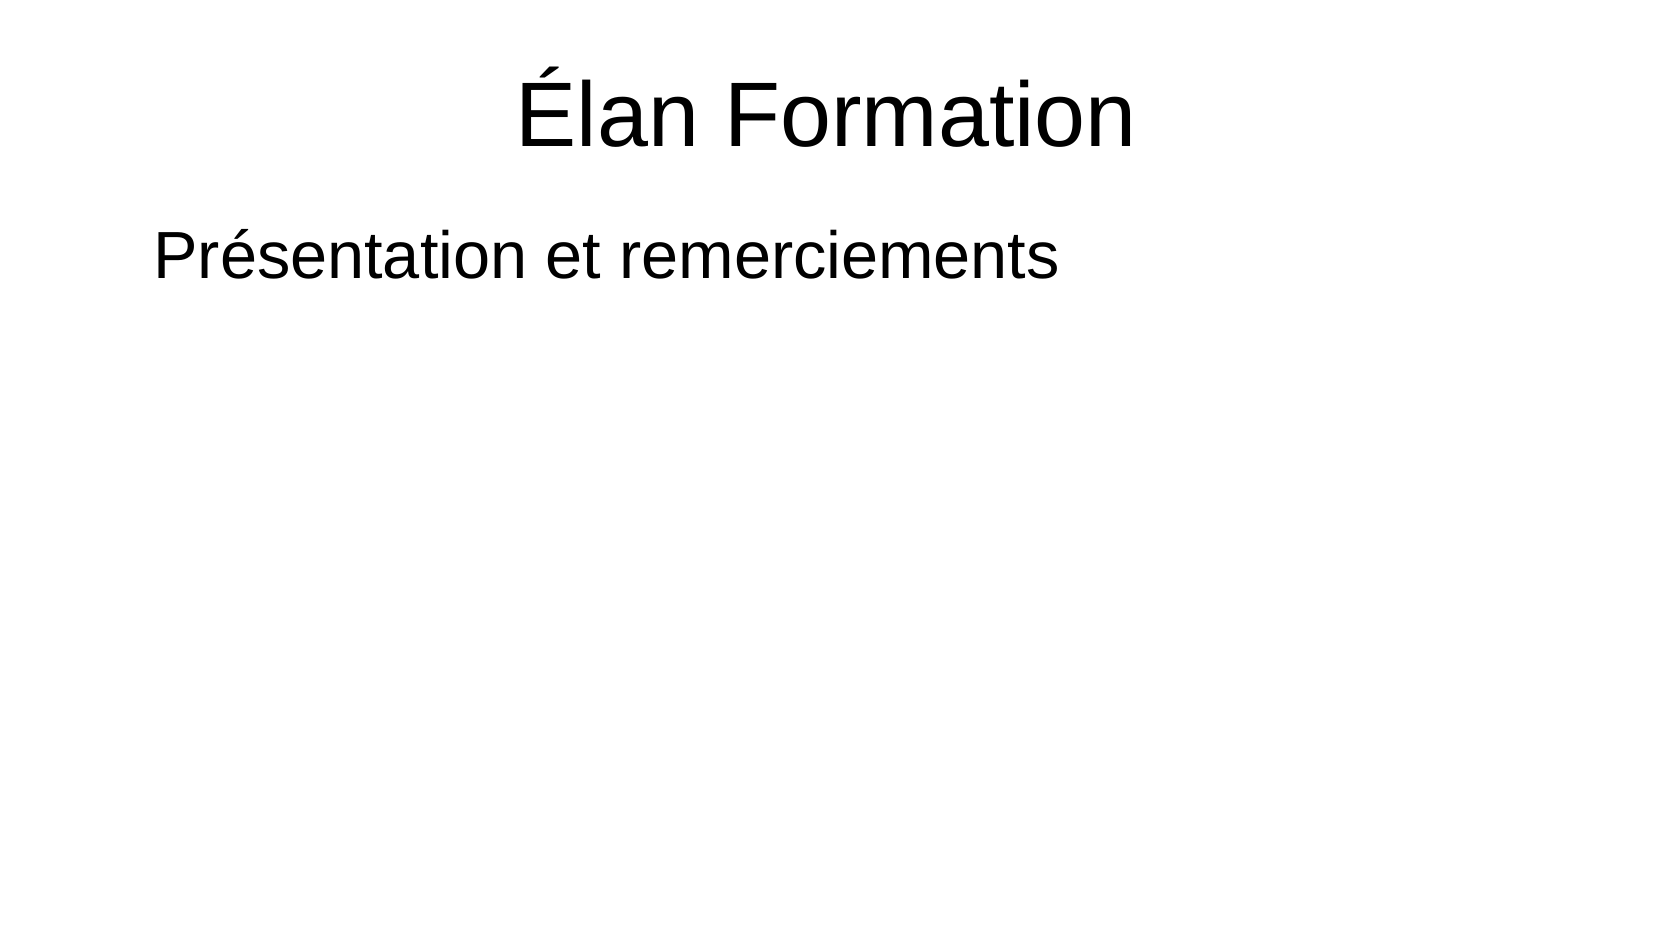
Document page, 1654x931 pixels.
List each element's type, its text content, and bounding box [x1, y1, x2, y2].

list Présentation et remerciements [82, 217, 1571, 758]
title Élan Formation [82, 37, 1571, 193]
